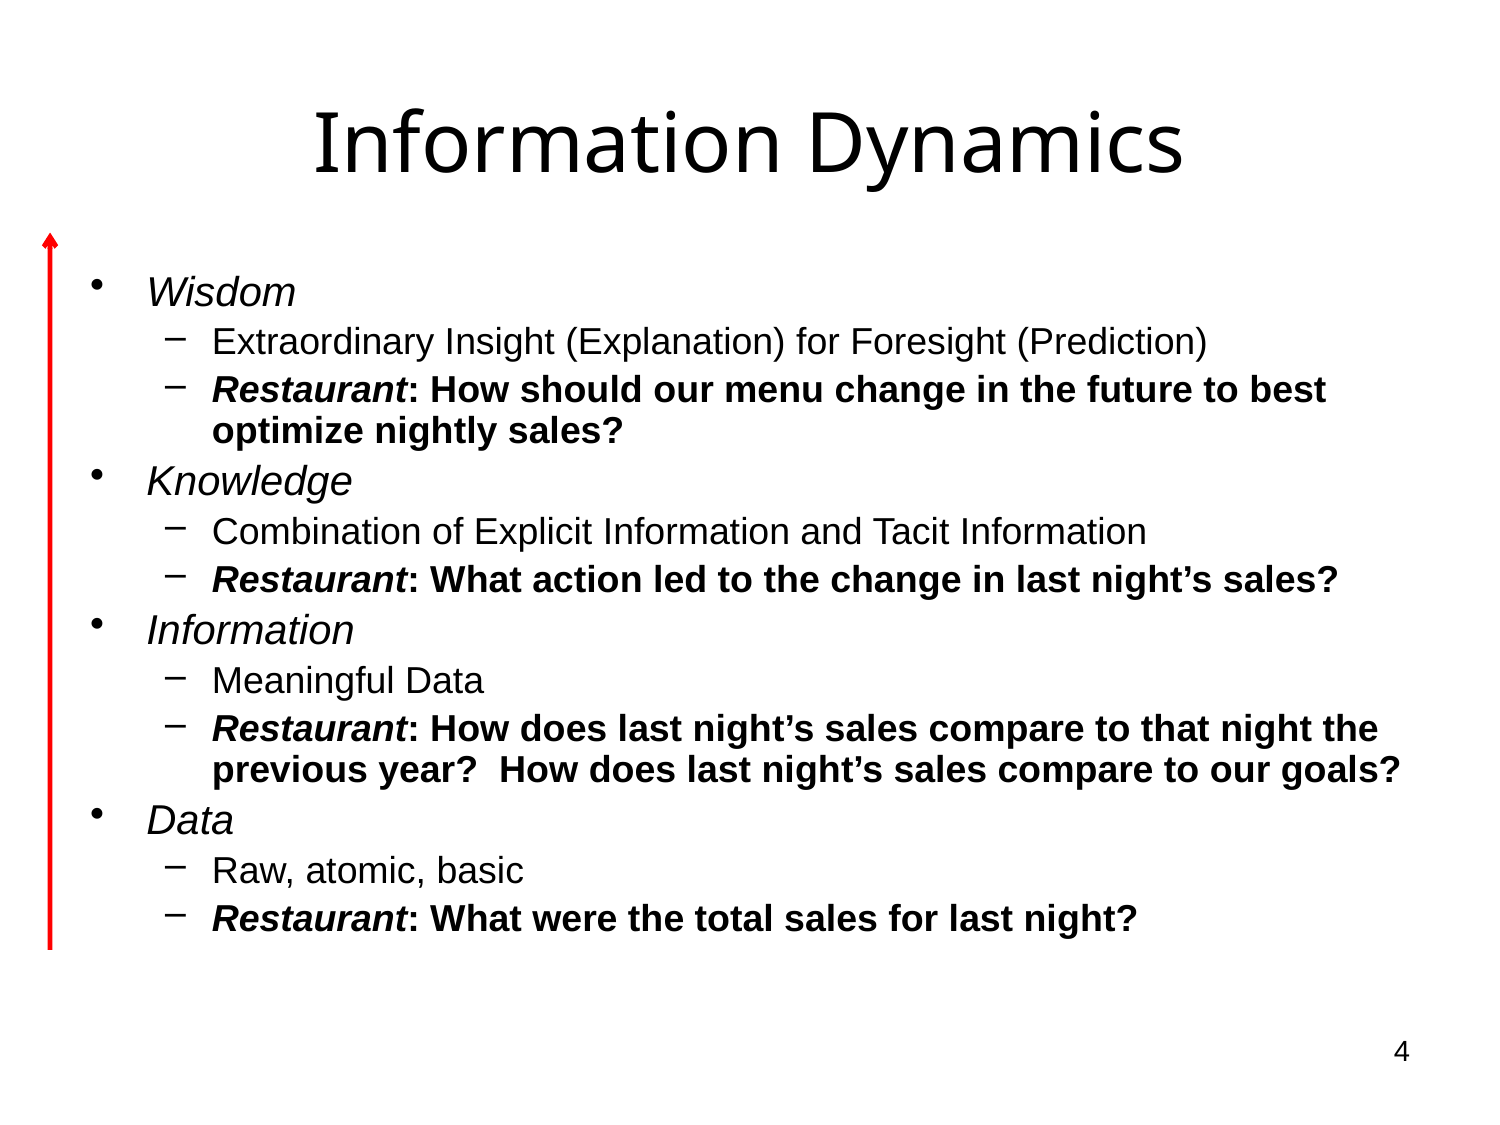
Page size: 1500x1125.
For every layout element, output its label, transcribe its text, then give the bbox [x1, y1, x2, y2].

list Wisdom Extraordinary Insight (Explanation) for Foresight (Prediction) Restaurant: How should our menu change in the future to best optimize nightly sales? Knowledge Combination of Explicit Information and Tacit Information Restaurant: What action led to the change in last night’s sales? Information Meaningful Data Restaurant: How does last night’s sales compare to that night the previous year? How does last night’s sales compare to our goals? Data Raw, atomic, basic Restaurant: What were the total sales for last night? [75, 262, 1425, 1005]
title Information Dynamics [75, 45, 1425, 233]
slide_number <number> [1074, 1024, 1425, 1103]
